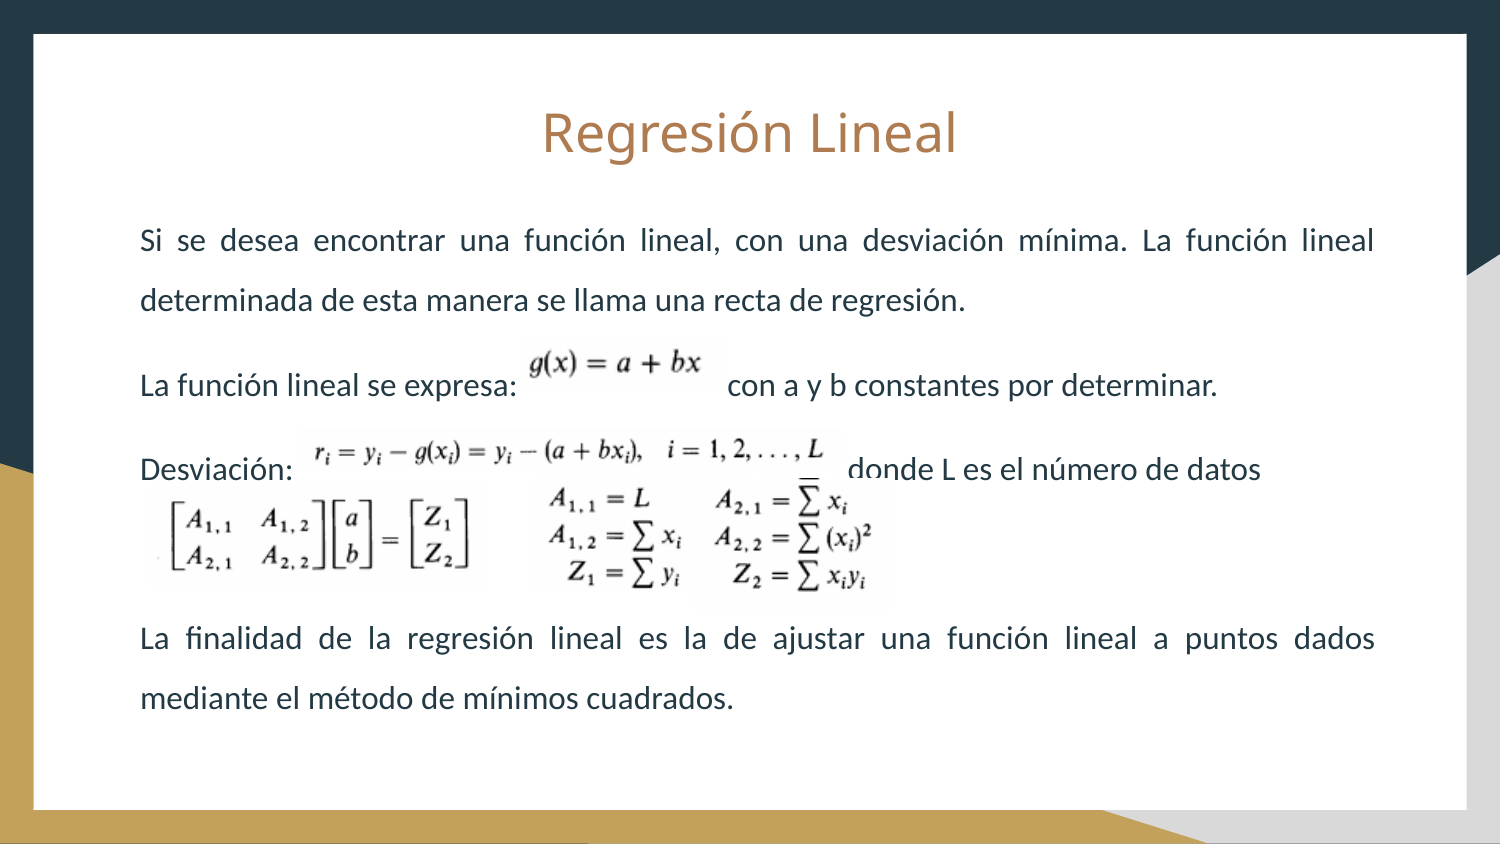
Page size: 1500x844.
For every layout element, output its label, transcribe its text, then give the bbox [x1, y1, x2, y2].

picture [530, 478, 890, 611]
picture [299, 428, 842, 470]
list Si se desea encontrar una función lineal, con una desviación mínima. La función lineal determinada de esta manera se llama una recta de regresión. La función lineal se expresa: con a y b constantes por determinar. Desviación: donde L es el número de datos La finalidad de la regresión lineal es la de ajustar una función lineal a puntos dados mediante el método de mínimos cuadrados. [125, 183, 1393, 781]
picture [521, 335, 725, 391]
title Regresión Lineal [31, 80, 1469, 184]
picture [145, 486, 488, 587]
